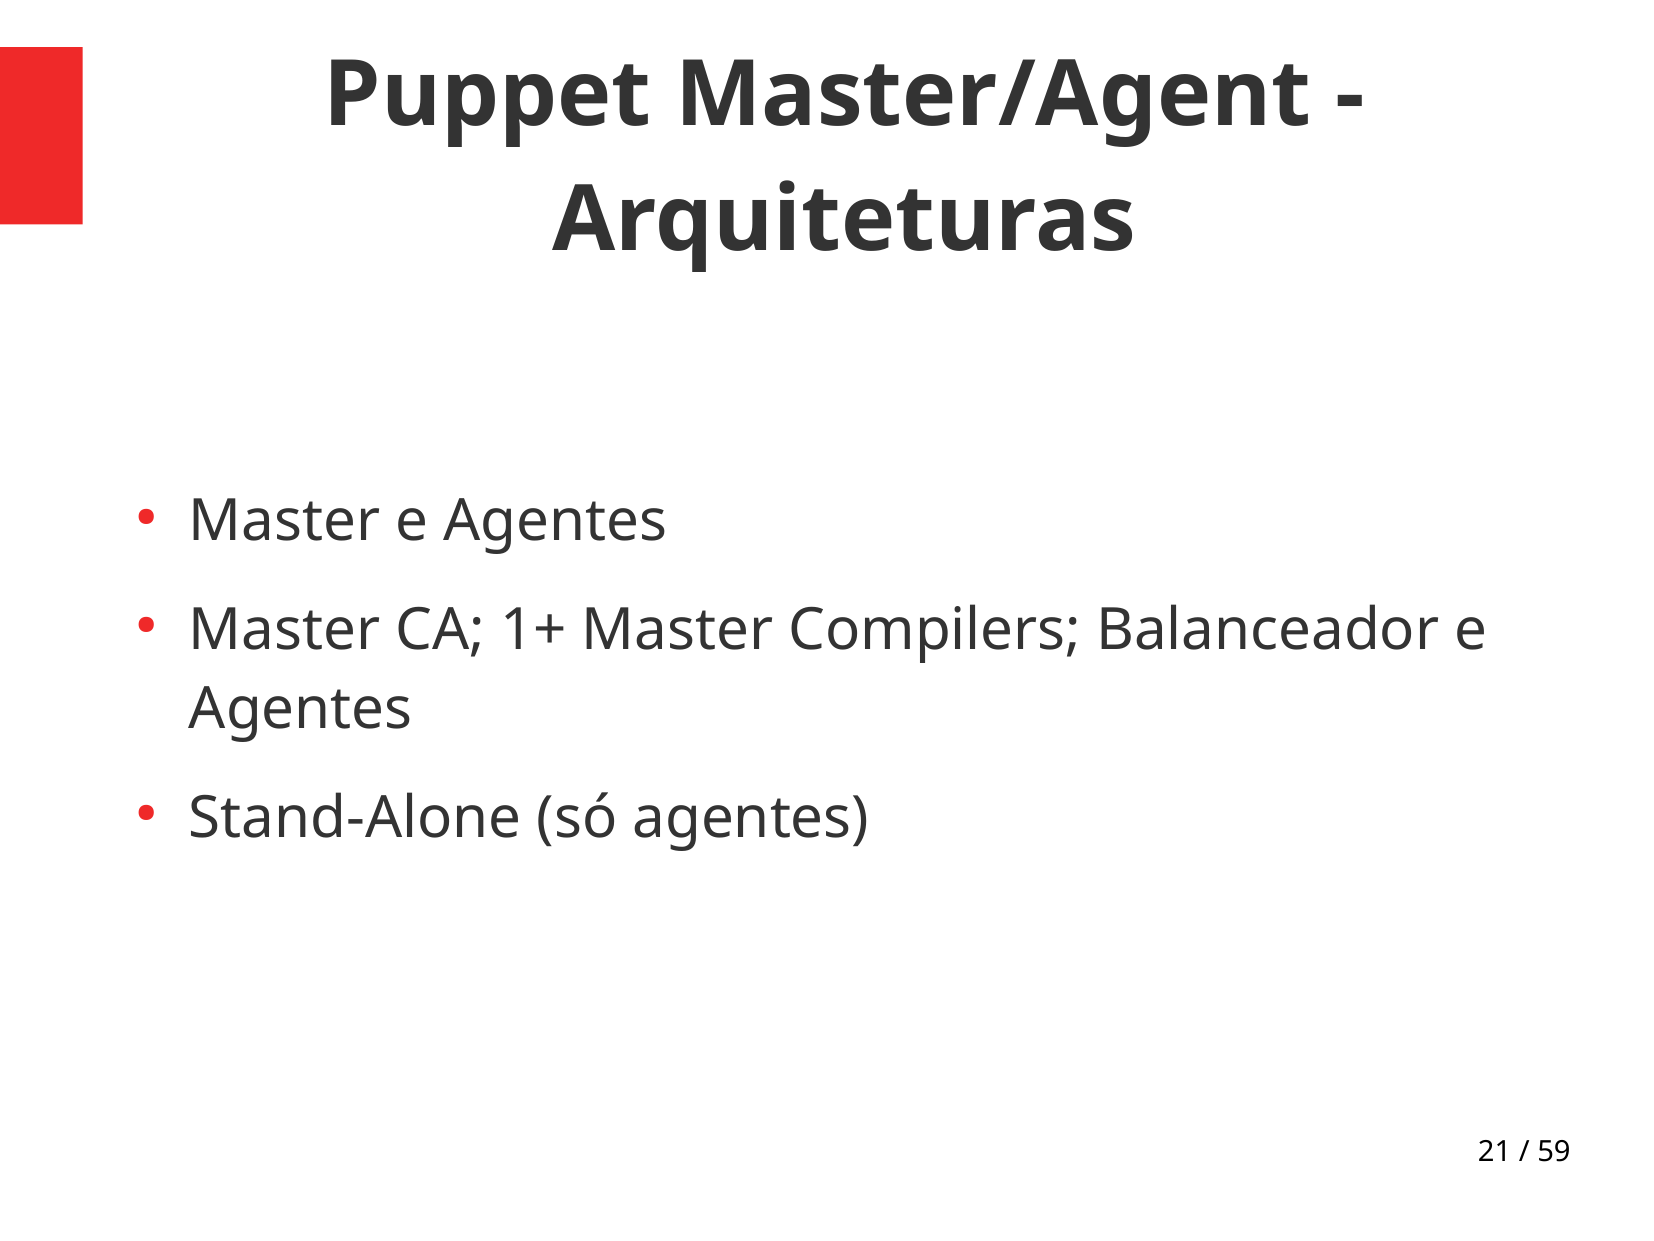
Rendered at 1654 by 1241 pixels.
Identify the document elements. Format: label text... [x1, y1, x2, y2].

title Puppet Master/Agent - Arquiteturas [118, 45, 1571, 260]
list Master e Agentes Master CA; 1+ Master Compilers; Balanceador e Agentes Stand-Alone (só agentes) [118, 478, 1595, 857]
